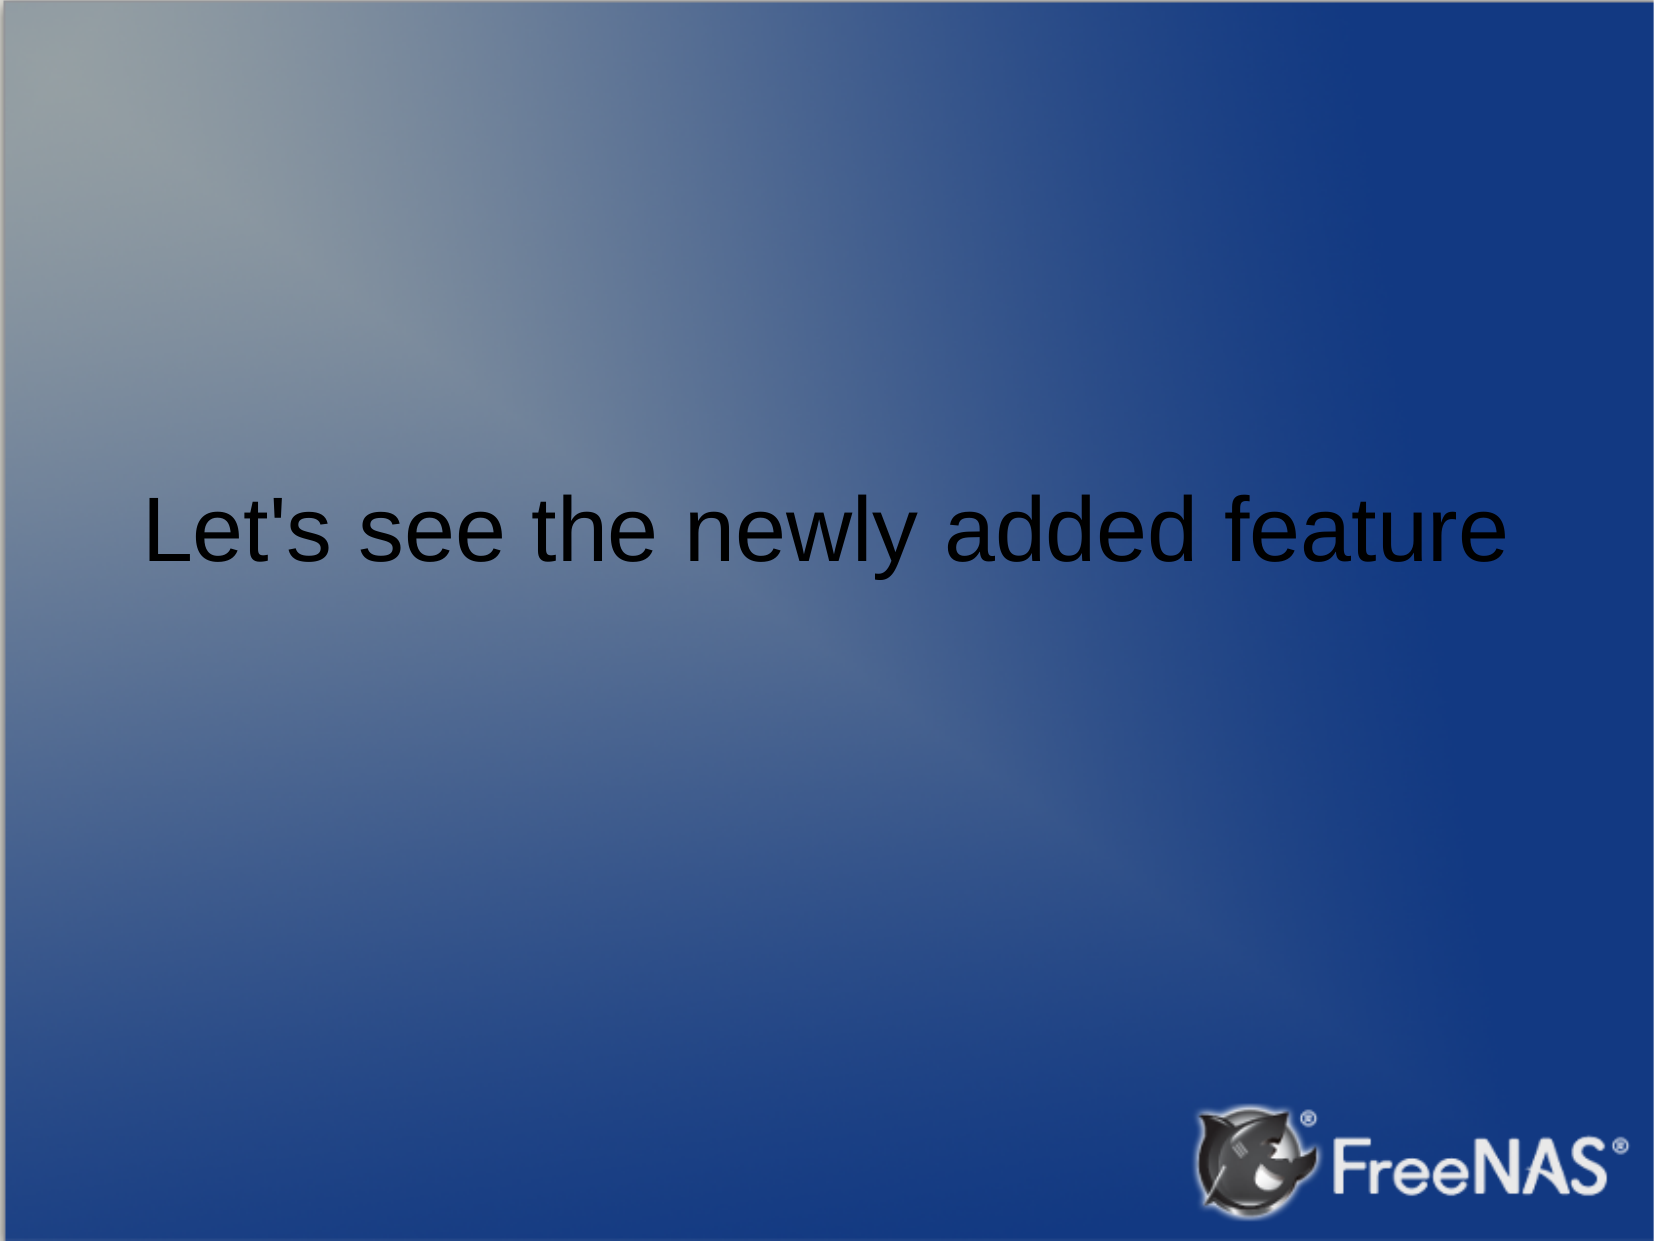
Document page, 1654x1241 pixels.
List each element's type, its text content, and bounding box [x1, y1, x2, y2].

picture [0, 0, 1654, 1241]
subtitle Let's see the newly added feature [82, 49, 1571, 1010]
